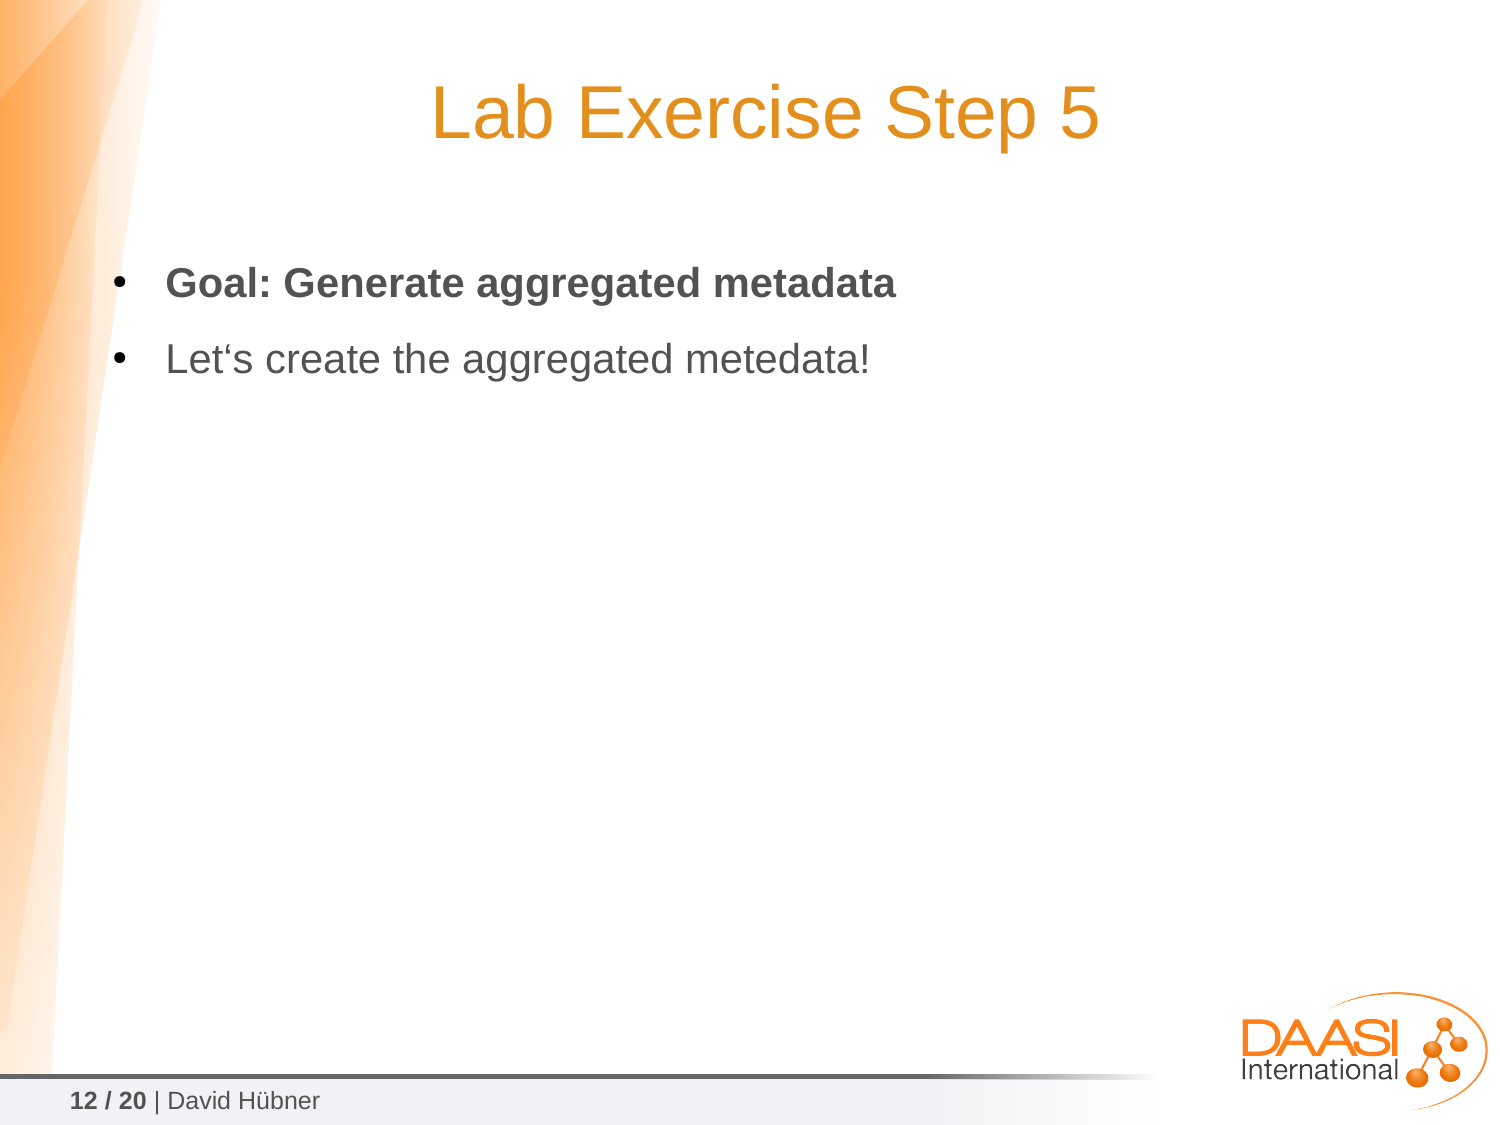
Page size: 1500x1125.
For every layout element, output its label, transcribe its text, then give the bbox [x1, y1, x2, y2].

picture [1240, 992, 1500, 1111]
title Lab Exercise Step 5 [91, 48, 1441, 178]
list Goal: Generate aggregated metadata Let‘s create the aggregated metedata! [94, 259, 1441, 945]
